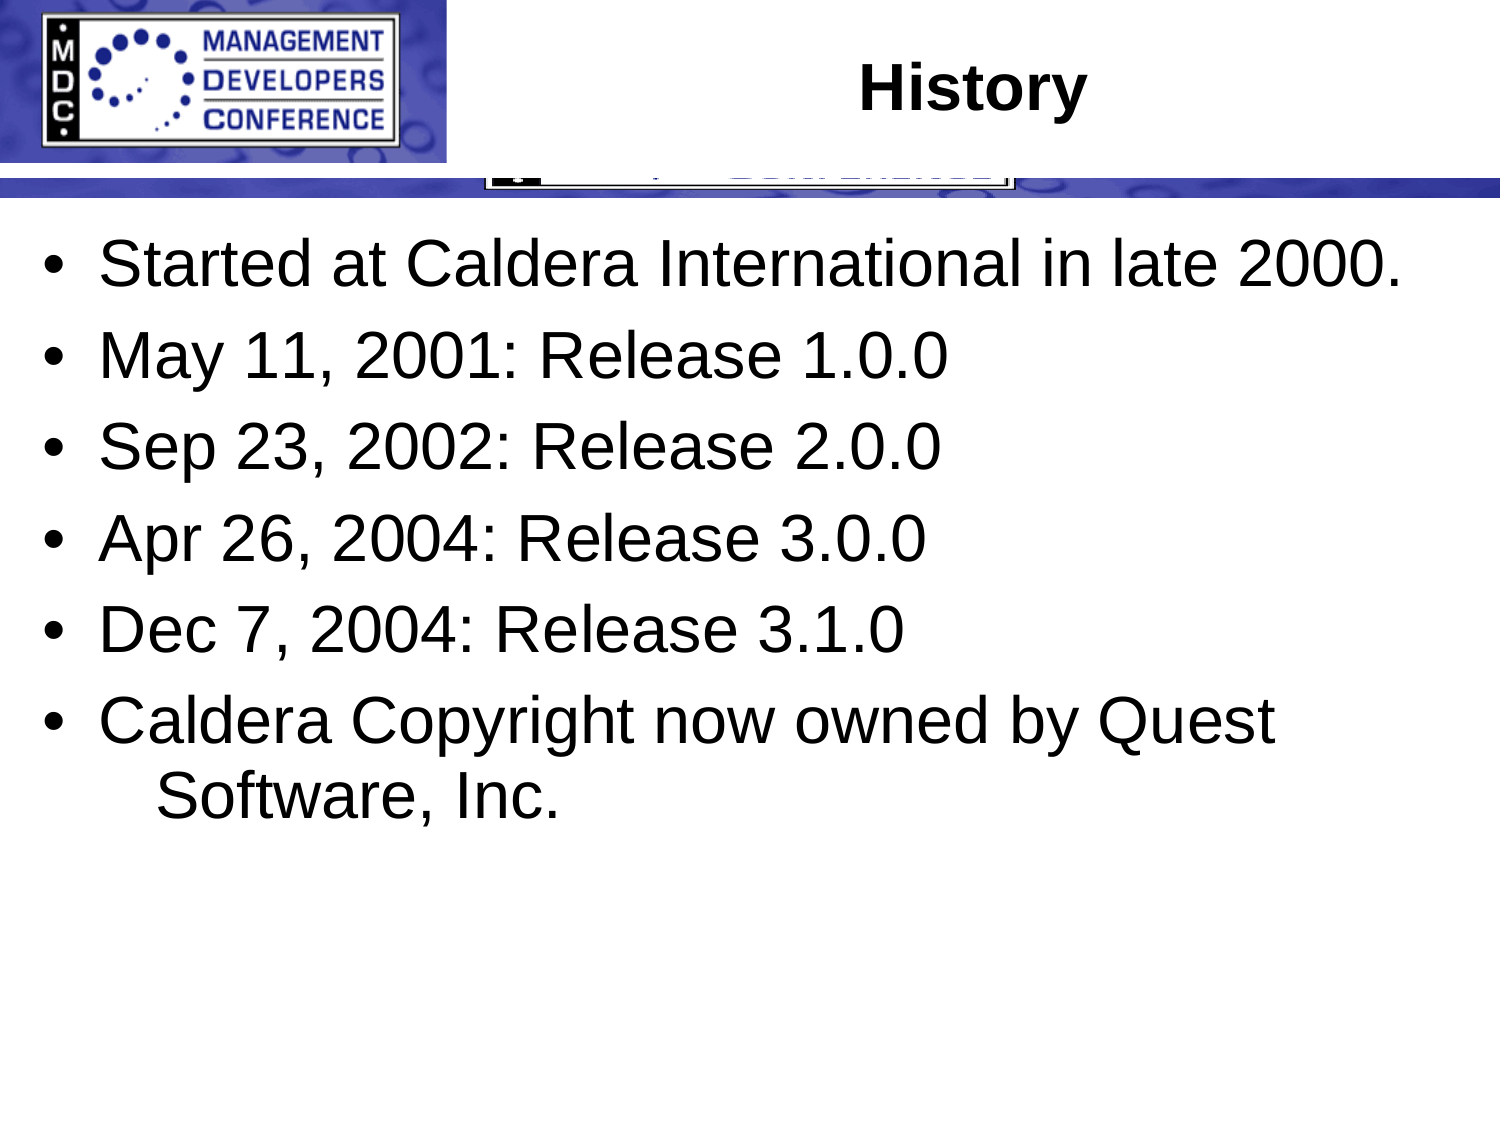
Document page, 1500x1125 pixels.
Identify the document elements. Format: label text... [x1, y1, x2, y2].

picture [0, 0, 447, 163]
picture [0, 178, 1500, 198]
list Started at Caldera International in late 2000. May 11, 2001: Release 1.0.0 Sep 23, 2002: Release 2.0.0 Apr 26, 2004: Release 3.0.0 Dec 7, 2004: Release 3.1.0 Caldera Copyright now owned by Quest Software, Inc. [42, 226, 1433, 1082]
title History [447, 0, 1500, 176]
